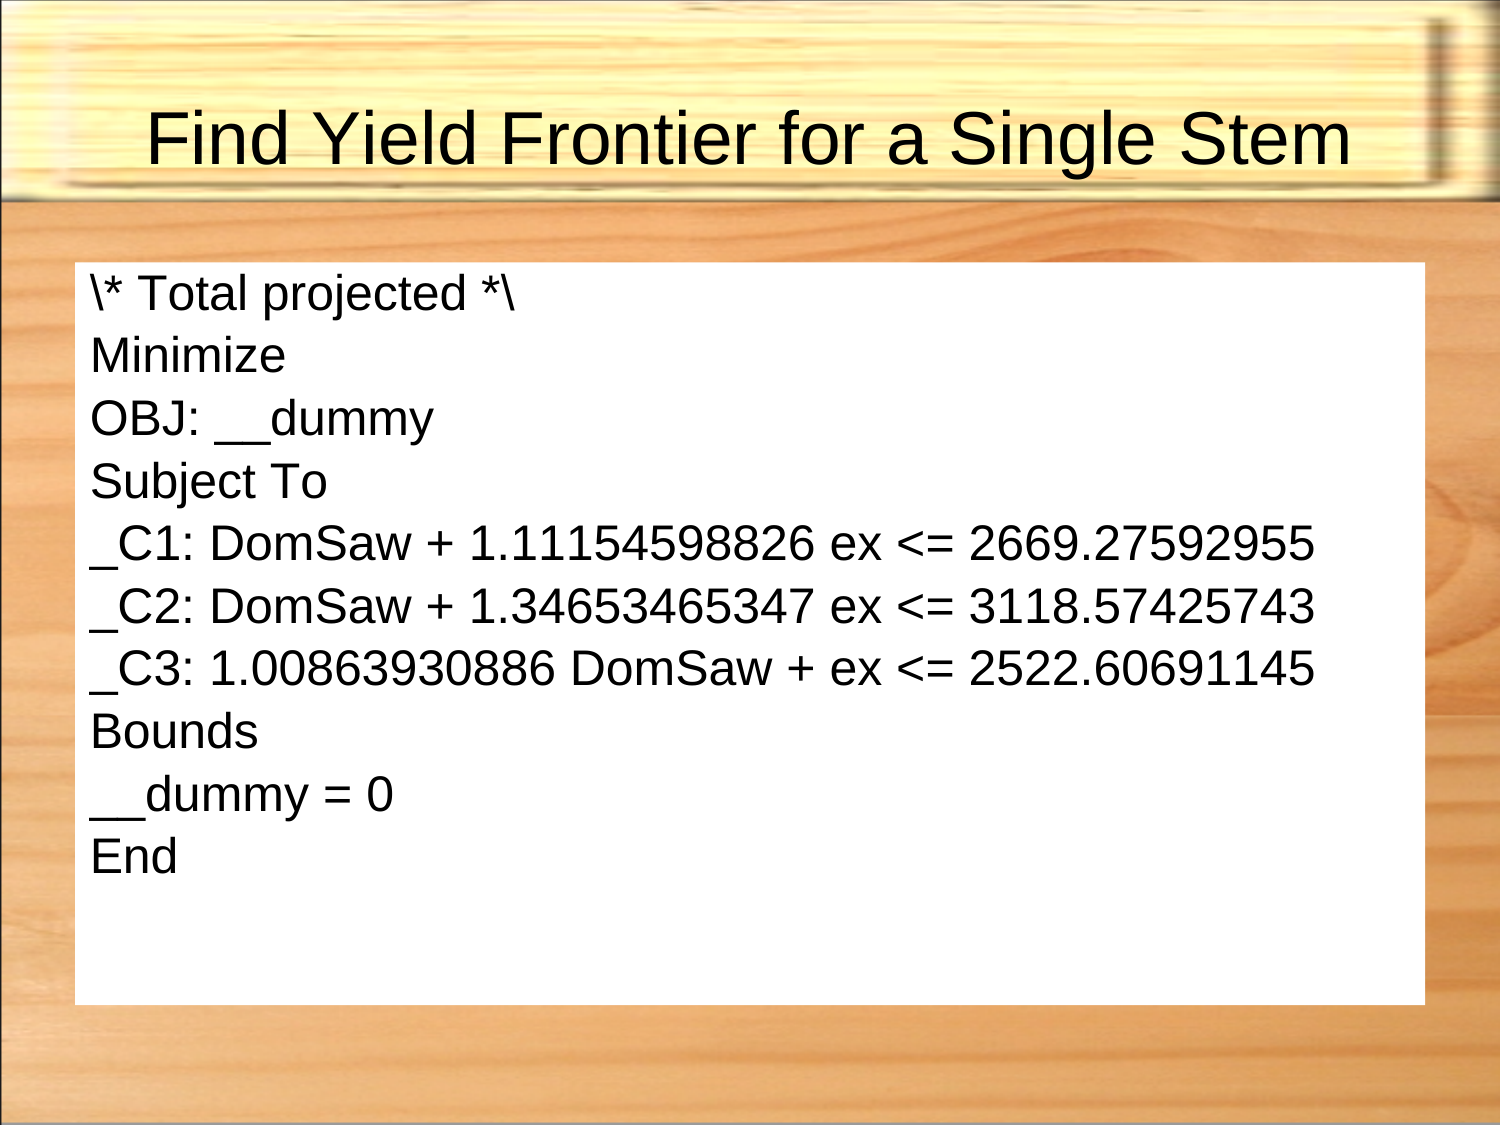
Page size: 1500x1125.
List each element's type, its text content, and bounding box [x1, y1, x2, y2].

title Find Yield Frontier for a Single Stem [75, 45, 1426, 233]
list \* Total projected *\ Minimize OBJ: __dummy Subject To _C1: DomSaw + 1.11154598826 ex <= 2669.27592955 _C2: DomSaw + 1.34653465347 ex <= 3118.57425743 _C3: 1.00863930886 DomSaw + ex <= 2522.60691145 Bounds __dummy = 0 End [75, 262, 1426, 1006]
picture [0, 0, 1500, 1125]
